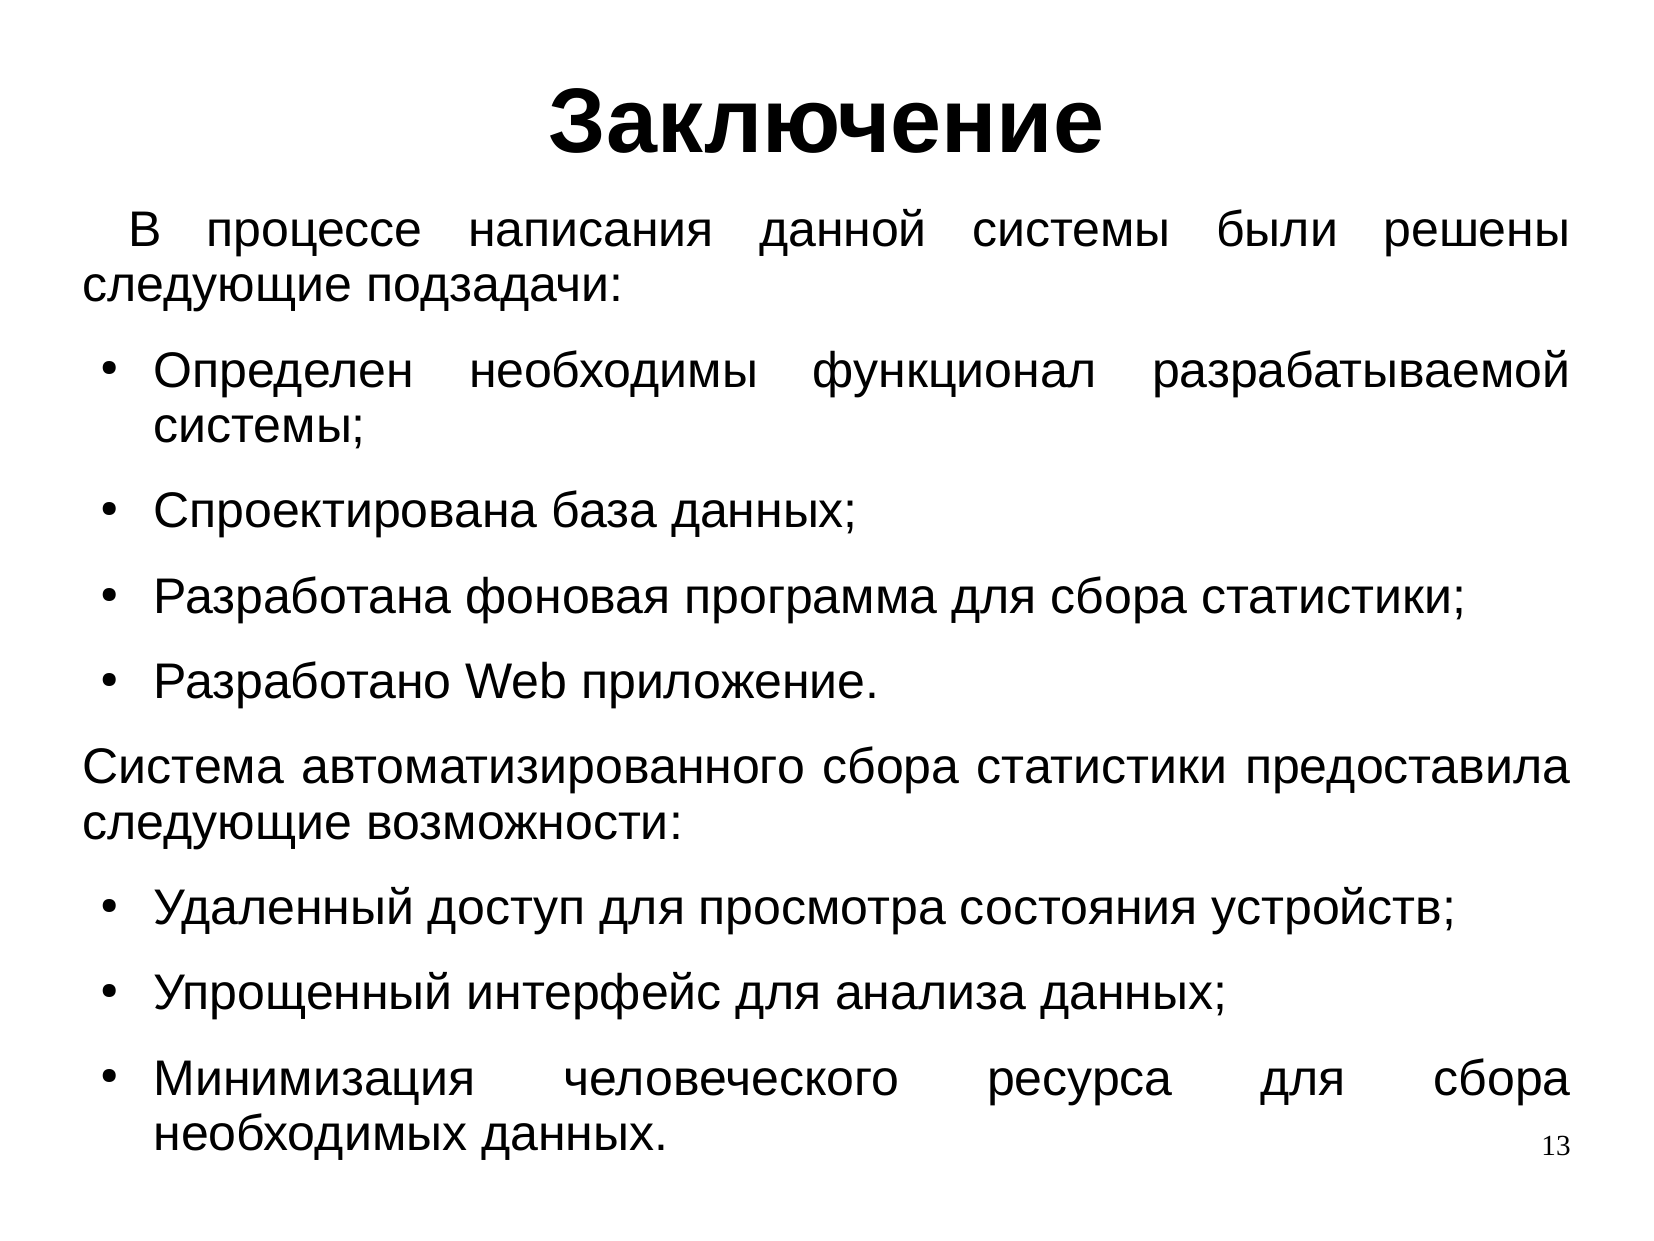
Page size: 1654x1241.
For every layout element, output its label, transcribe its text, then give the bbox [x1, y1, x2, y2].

title Заключение [82, 17, 1571, 200]
list В процессе написания данной системы были решены следующие подзадачи: Определен необходимы функционал разрабатываемой системы; Спроектирована база данных; Разработана фоновая программа для сбора статистики; Разработано Web приложение. Cистема автоматизированного сбора статистики предоставила следующие возможности: Удаленный доступ для просмотра состояния устройств; Упрощенный интерфейс для анализа данных; Минимизация человеческого ресурса для сбора необходимых данных. [82, 200, 1571, 1241]
